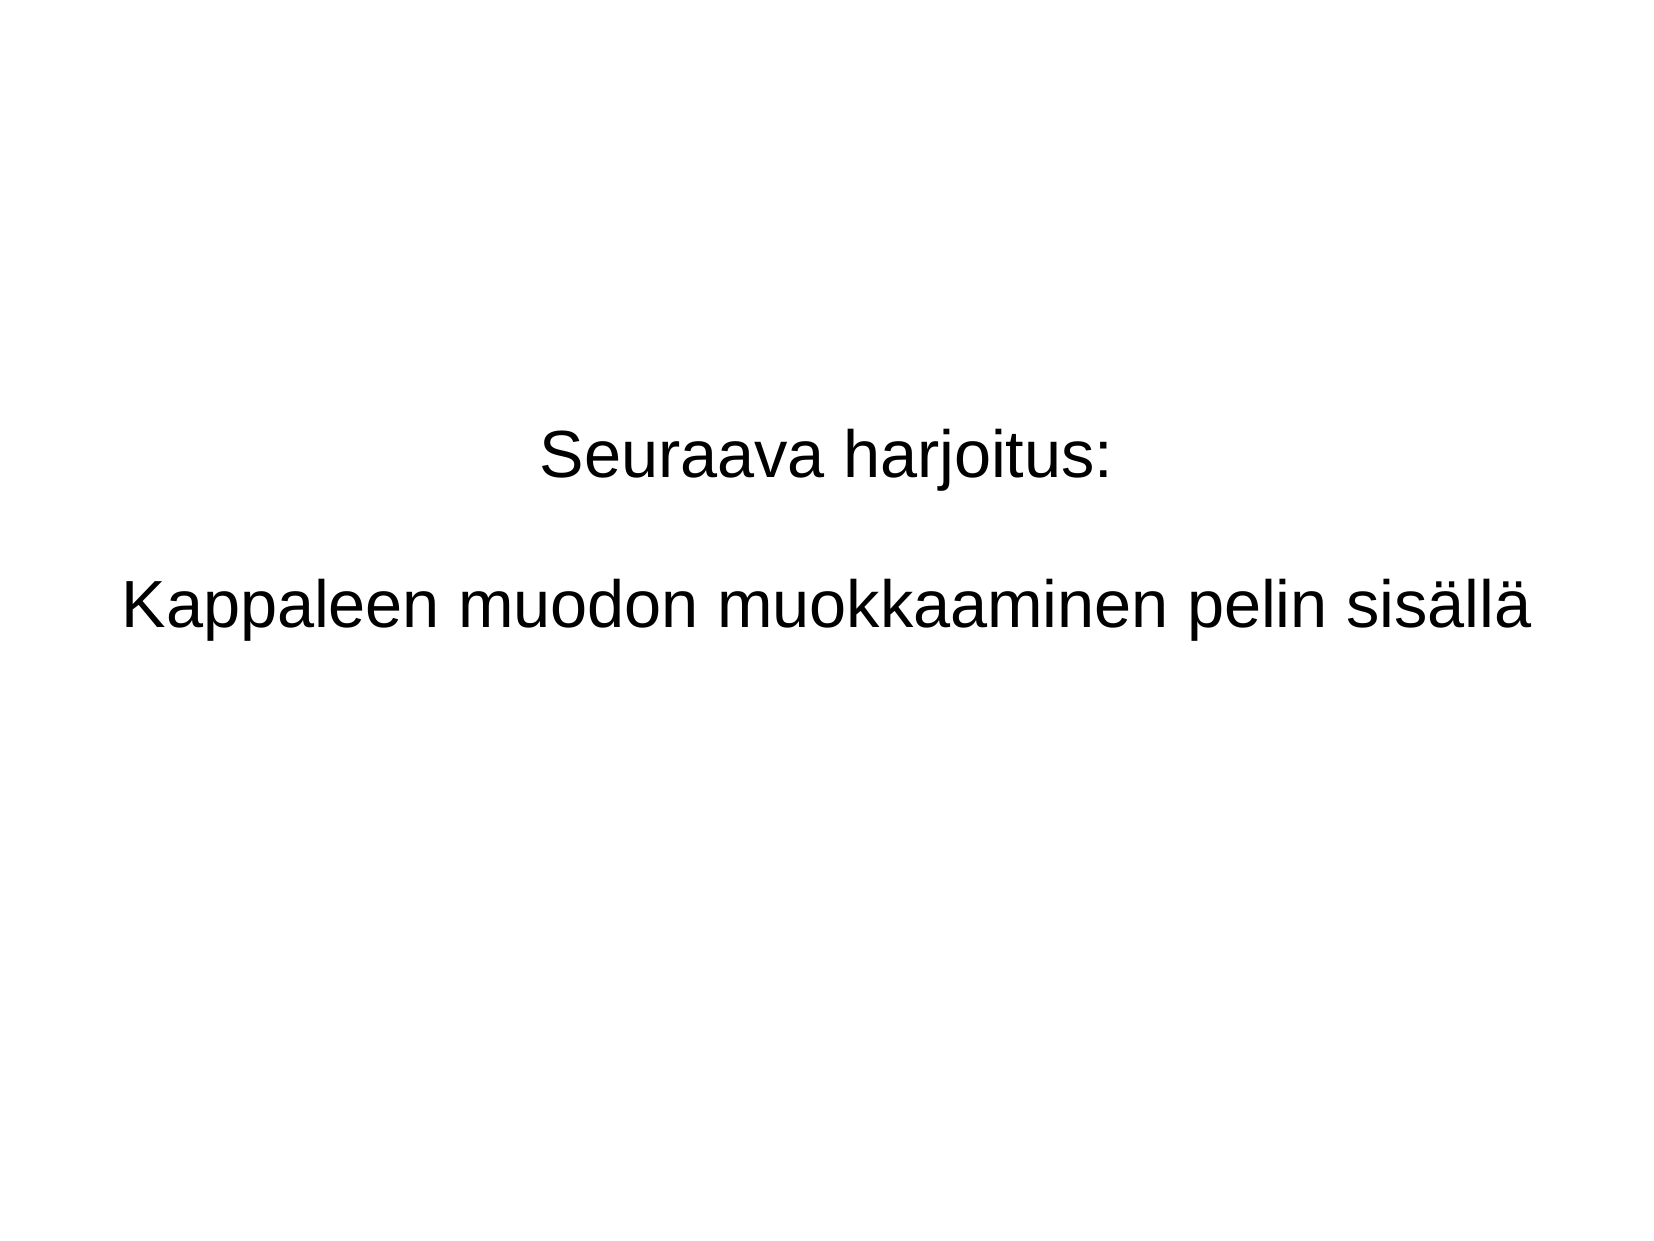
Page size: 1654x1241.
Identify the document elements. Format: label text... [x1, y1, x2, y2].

subtitle Seuraava harjoitus: Kappaleen muodon muokkaaminen pelin sisällä [82, 49, 1571, 1010]
